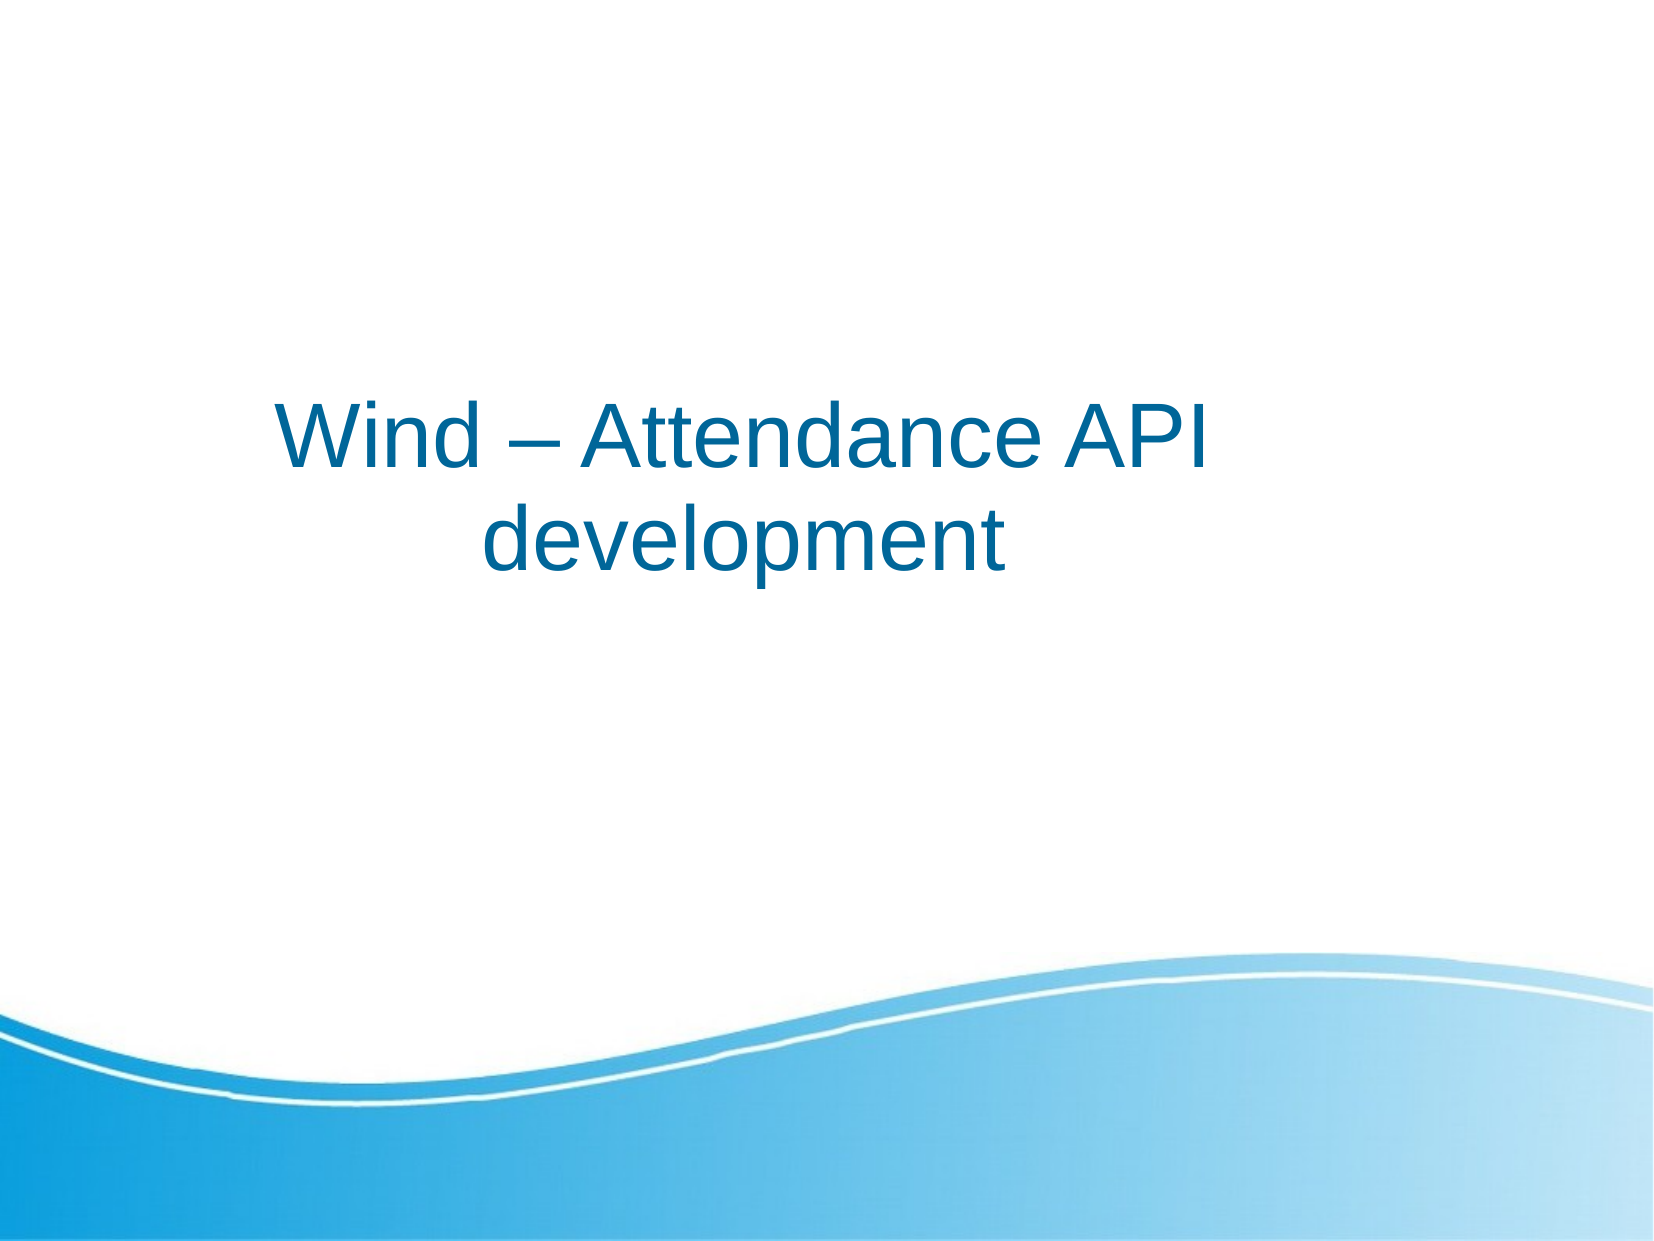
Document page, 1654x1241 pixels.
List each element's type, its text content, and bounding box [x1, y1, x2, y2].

picture [0, 952, 1654, 1241]
title Wind – Attendance API development [0, 384, 1489, 592]
